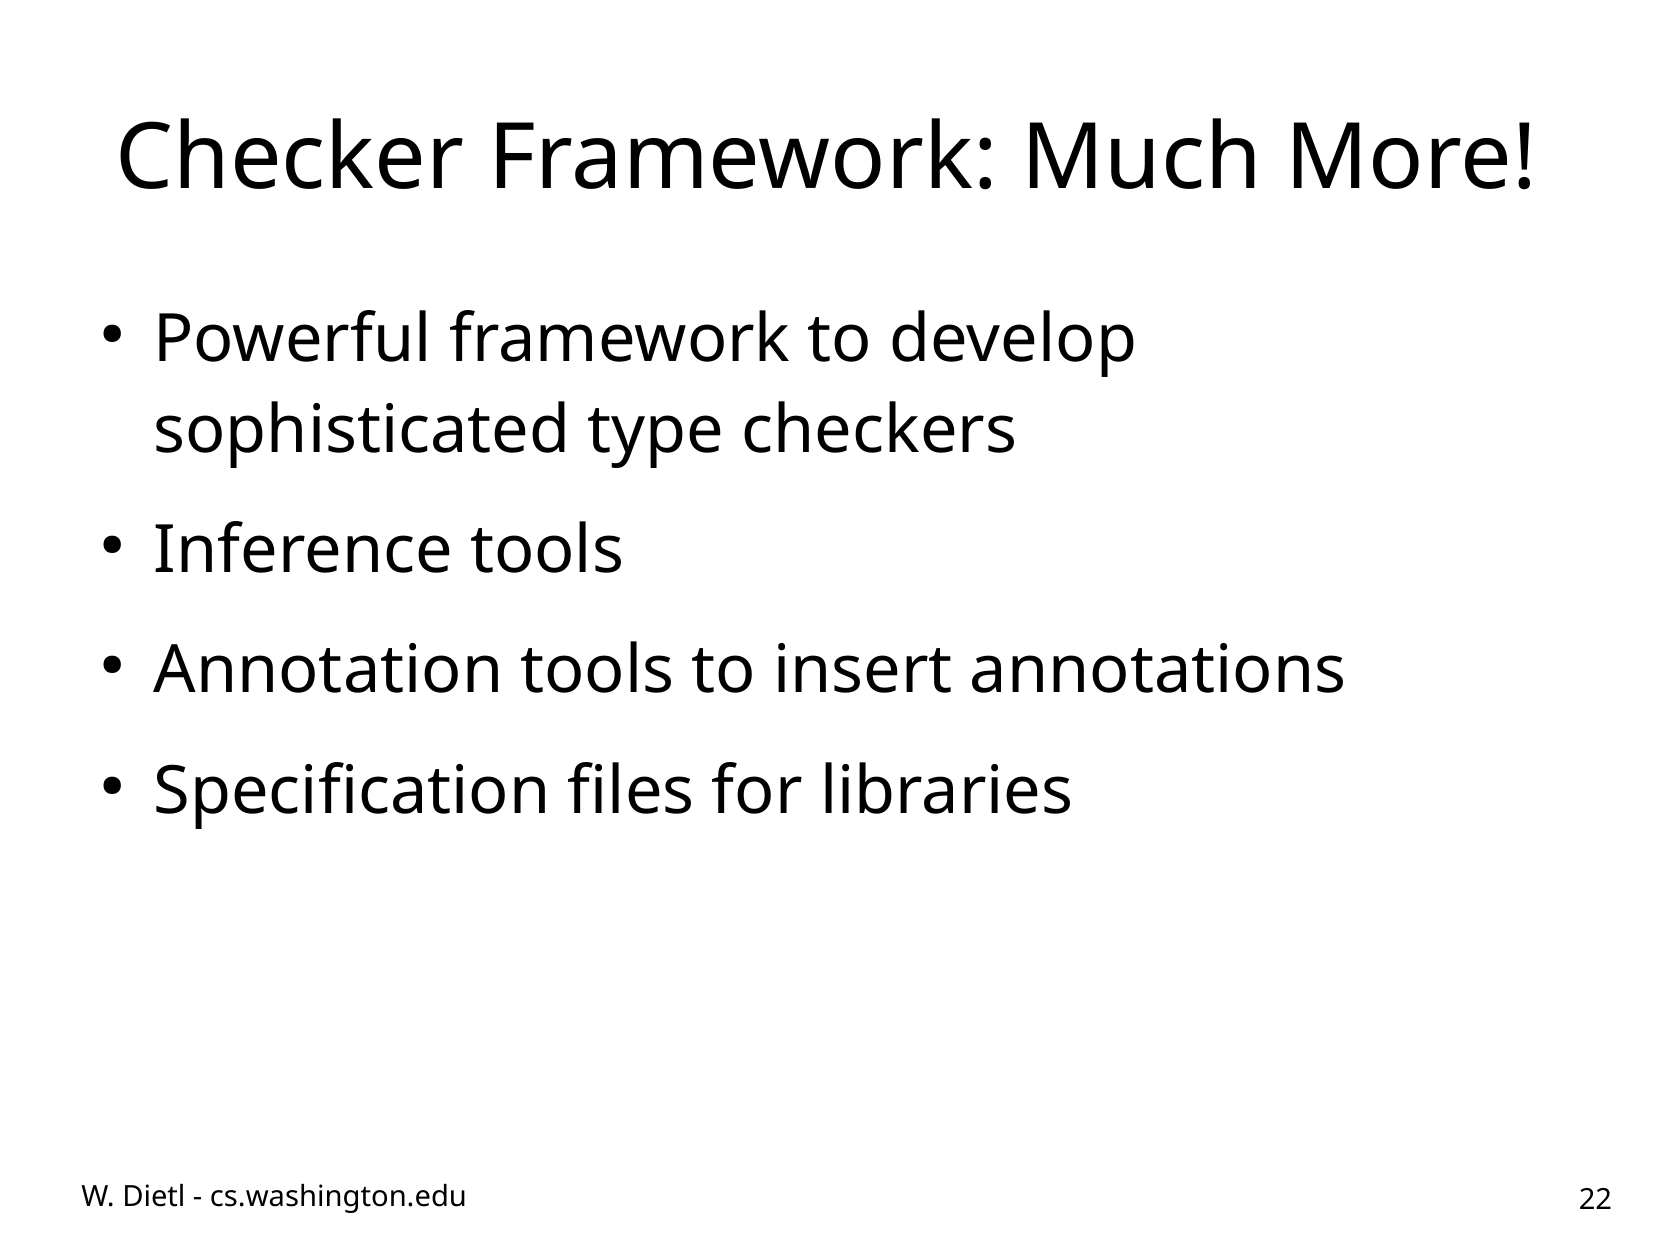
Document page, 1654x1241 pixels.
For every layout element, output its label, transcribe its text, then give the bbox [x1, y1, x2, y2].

list Powerful framework to develop sophisticated type checkers Inference tools Annotation tools to insert annotations Specification files for libraries [82, 290, 1571, 1109]
title Checker Framework: Much More! [82, 49, 1571, 257]
